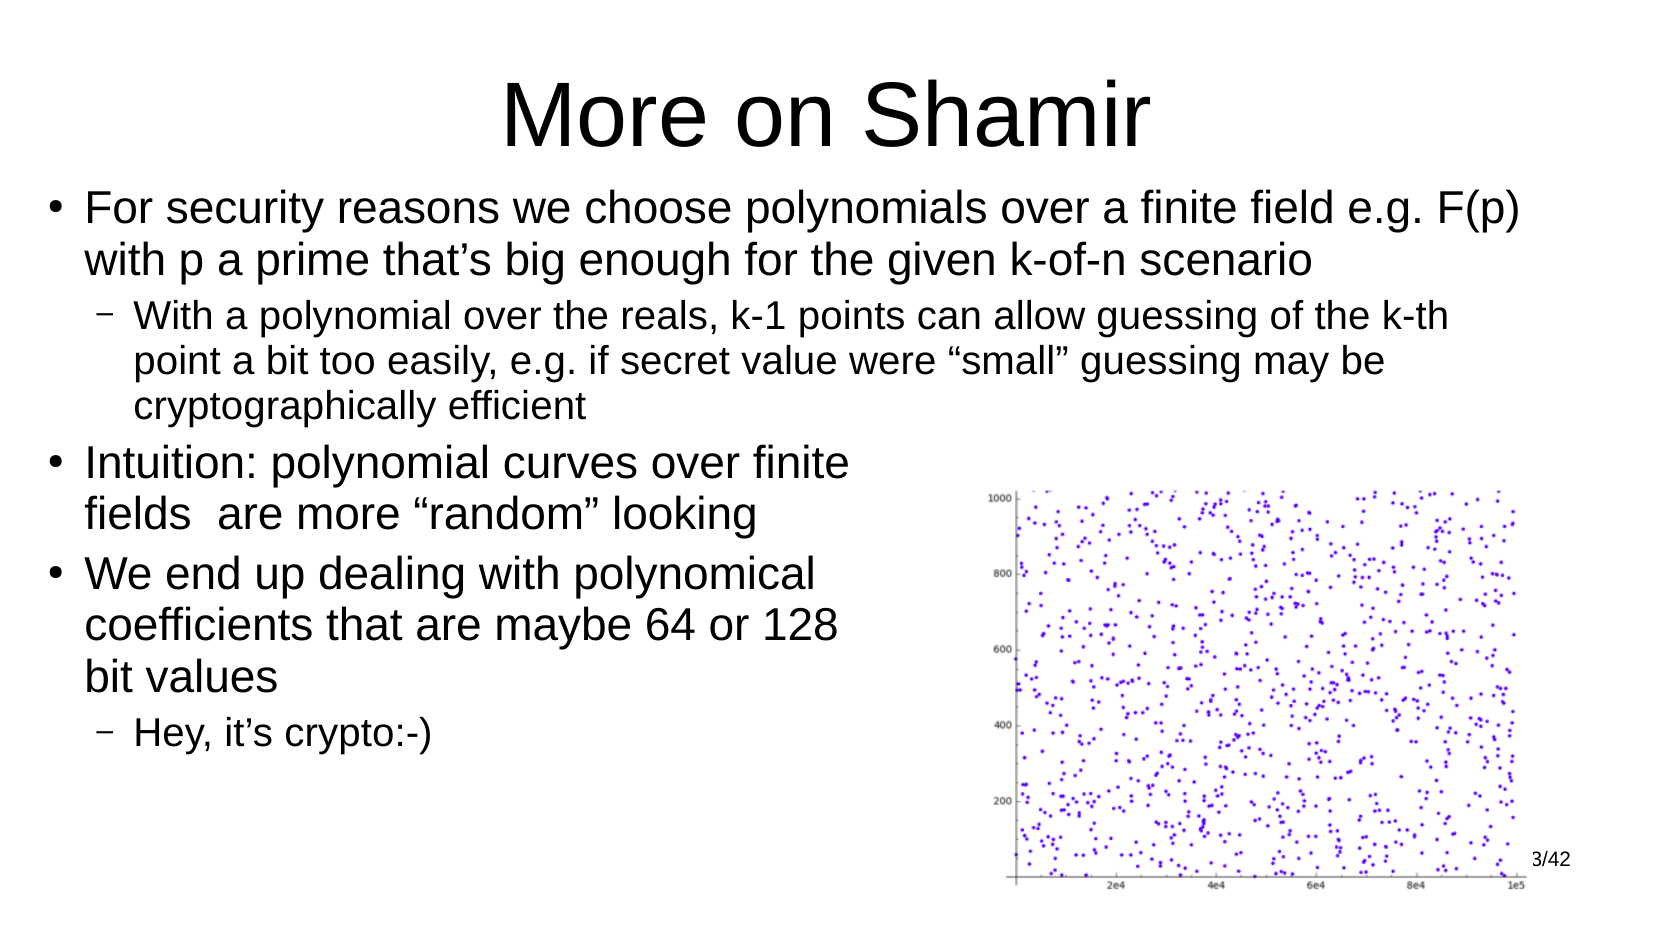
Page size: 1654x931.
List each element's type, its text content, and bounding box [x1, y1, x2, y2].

title More on Shamir [82, 37, 1571, 193]
list For security reasons we choose polynomials over a finite field e.g. F(p) with p a prime that’s big enough for the given k-of-n scenario With a polynomial over the reals, k-1 points can allow guessing of the k-th point a bit too easily, e.g. if secret value were “small” guessing may be cryptographically efficient Intuition: polynomial curves over finite fields are more “random” looking We end up dealing with polynomical coefficients that are maybe 64 or 128 bit values Hey, it’s crypto:-) [35, 182, 1524, 756]
picture [980, 484, 1533, 898]
